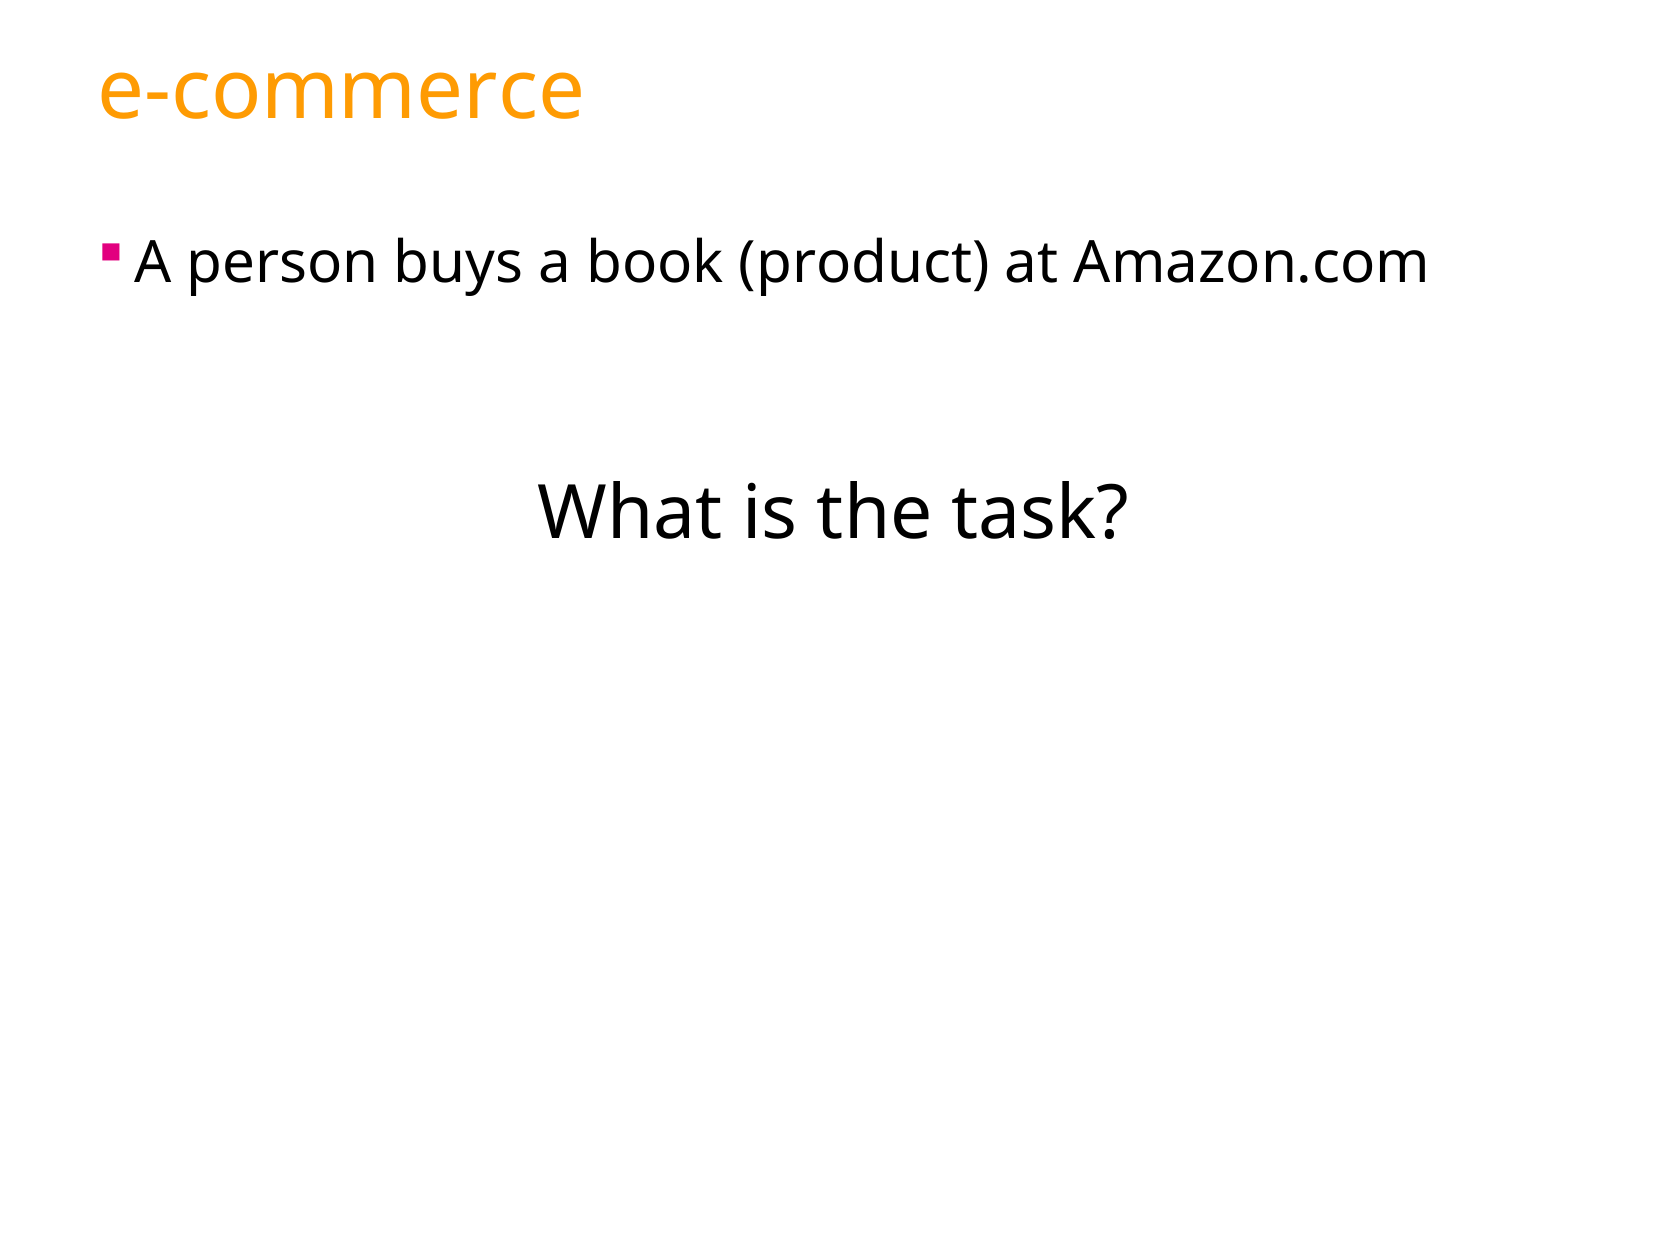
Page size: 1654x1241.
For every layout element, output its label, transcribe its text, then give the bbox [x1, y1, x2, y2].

list A person buys a book (product) at Amazon.com What is the task? [82, 216, 1585, 858]
title e-commerce [82, 31, 1585, 156]
